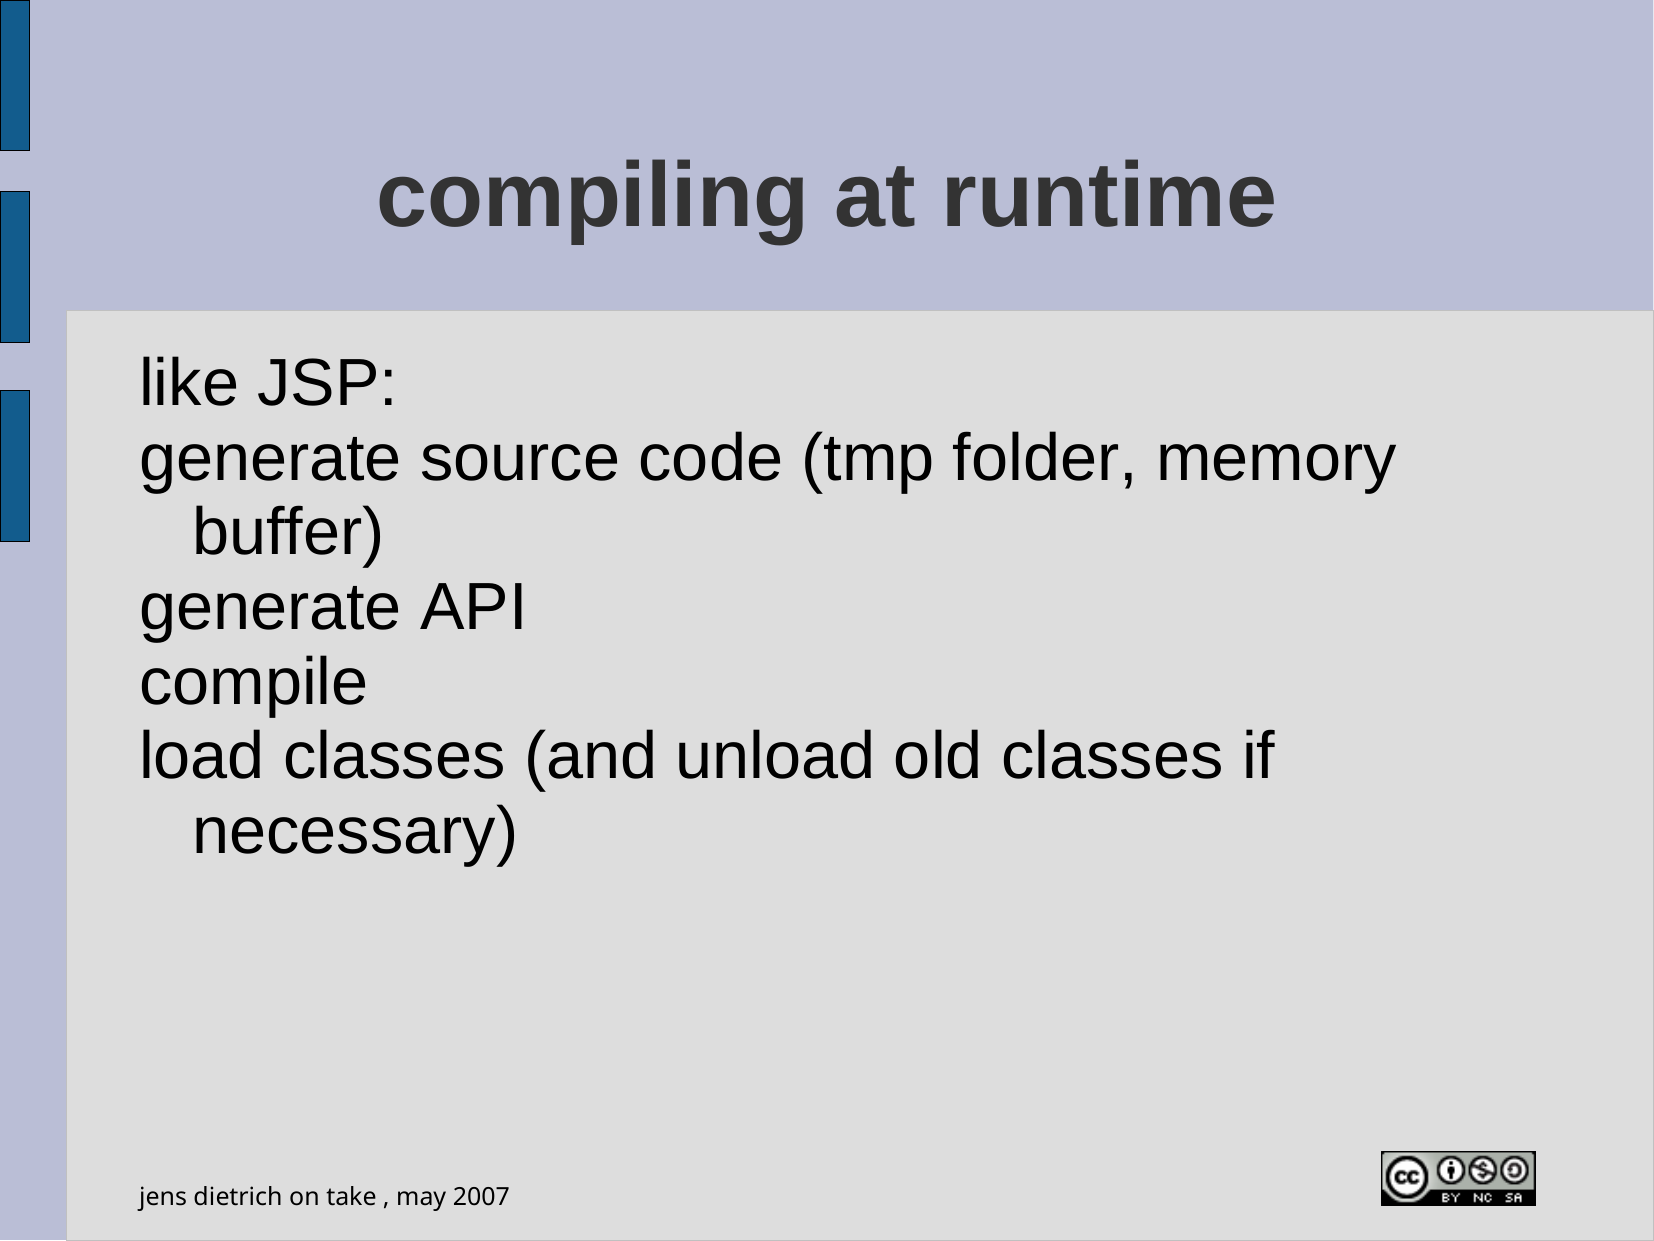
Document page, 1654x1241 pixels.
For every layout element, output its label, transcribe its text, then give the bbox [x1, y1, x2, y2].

picture [1381, 1151, 1536, 1206]
list like JSP: generate source code (tmp folder, memory buffer) generate API compile load classes (and unload old classes if necessary) [121, 344, 1534, 1127]
title compiling at runtime [121, 91, 1534, 299]
